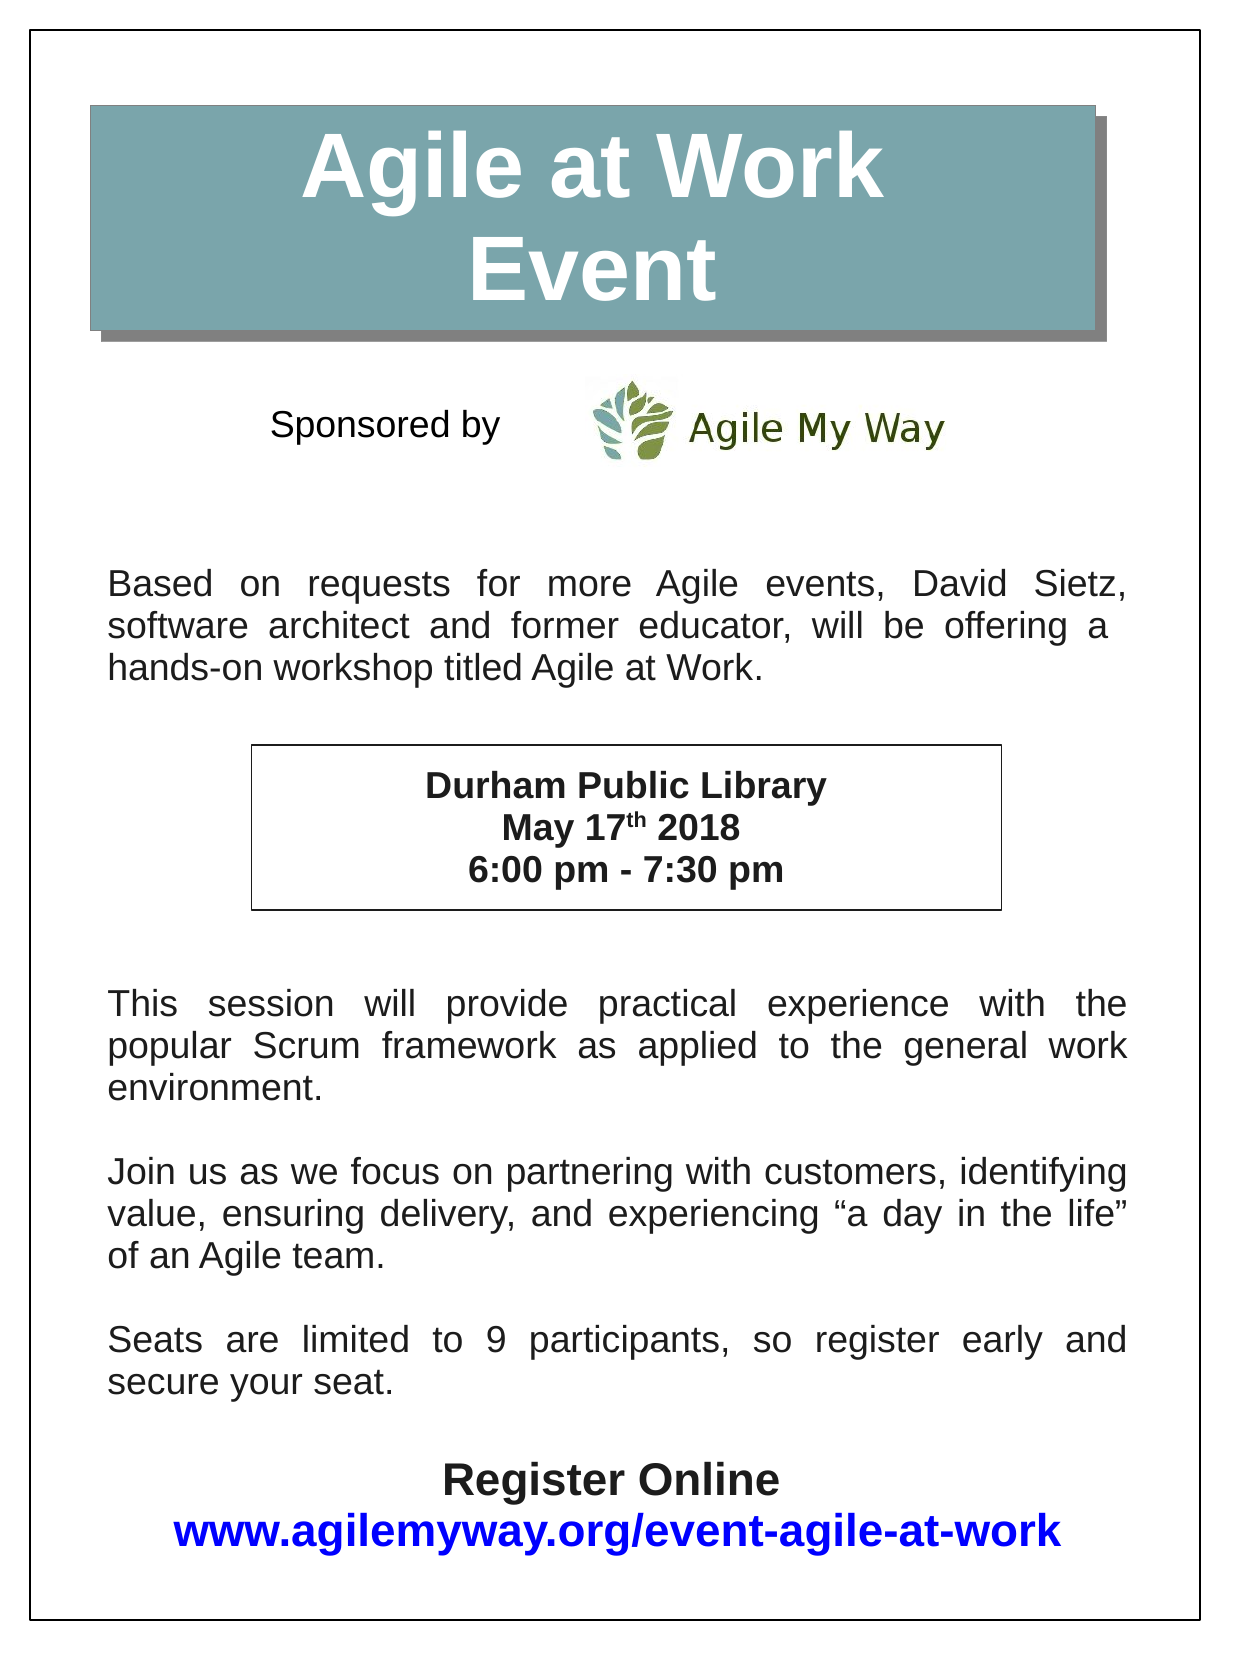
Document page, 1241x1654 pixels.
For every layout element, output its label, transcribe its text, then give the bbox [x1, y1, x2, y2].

text_box Agile at Work Event [90, 105, 1096, 331]
picture [585, 374, 961, 470]
text_box Based on requests for more Agile events, David Sietz, software architect and former educator, will be offering a hands-on workshop titled Agile at Work. This session will provide practical experience with the popular Scrum framework as applied to the general work environment. Join us as we focus on partnering with customers, identifying value, ensuring delivery, and experiencing “a day in the life” of an Agile team. Seats are limited to 9 participants, so register early and secure your seat. Register Online www.agilemyway.org/event-agile-at-work [92, 555, 1143, 1569]
text_box Durham Public Library May 17th 2018 6:00 pm - 7:30 pm [251, 745, 1002, 911]
text_box Sponsored by [255, 395, 541, 456]
